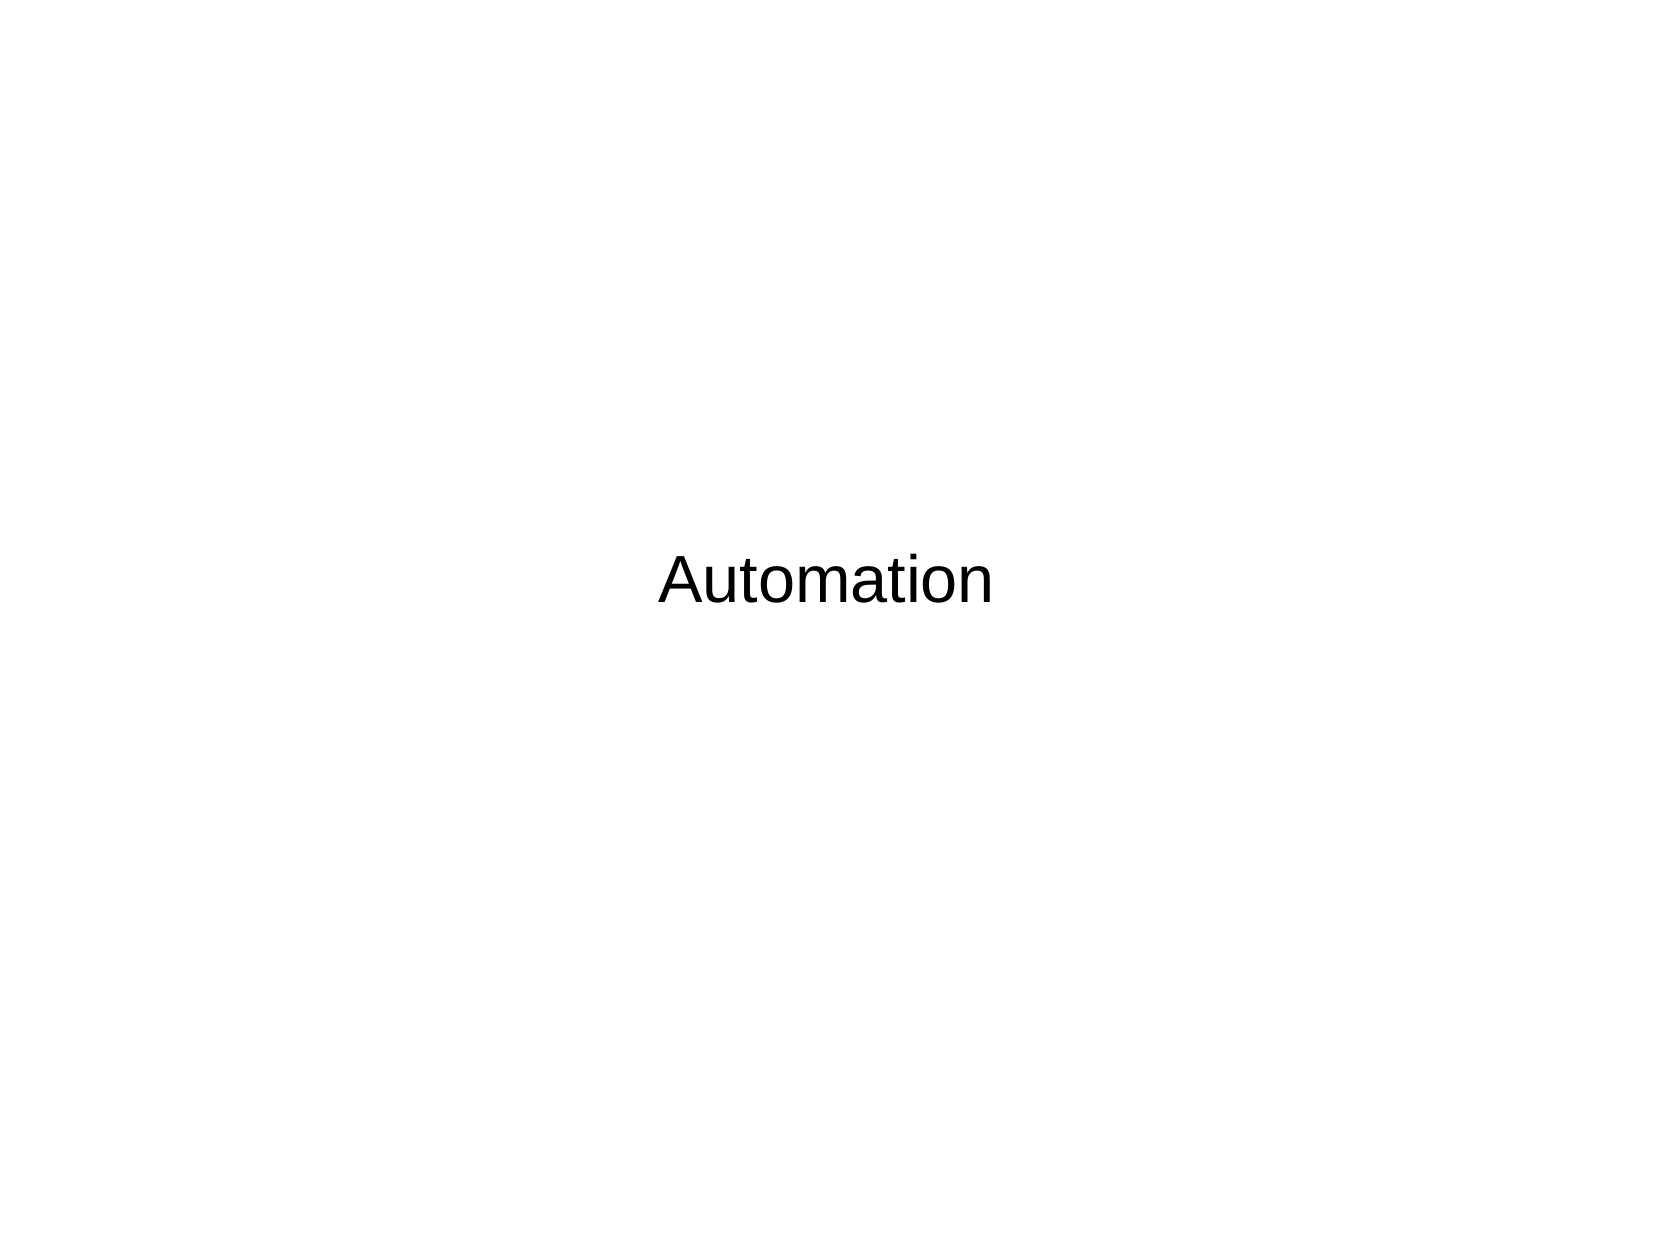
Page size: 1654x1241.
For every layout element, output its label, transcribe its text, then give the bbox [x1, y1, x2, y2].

subtitle Automation [82, 49, 1571, 1109]
